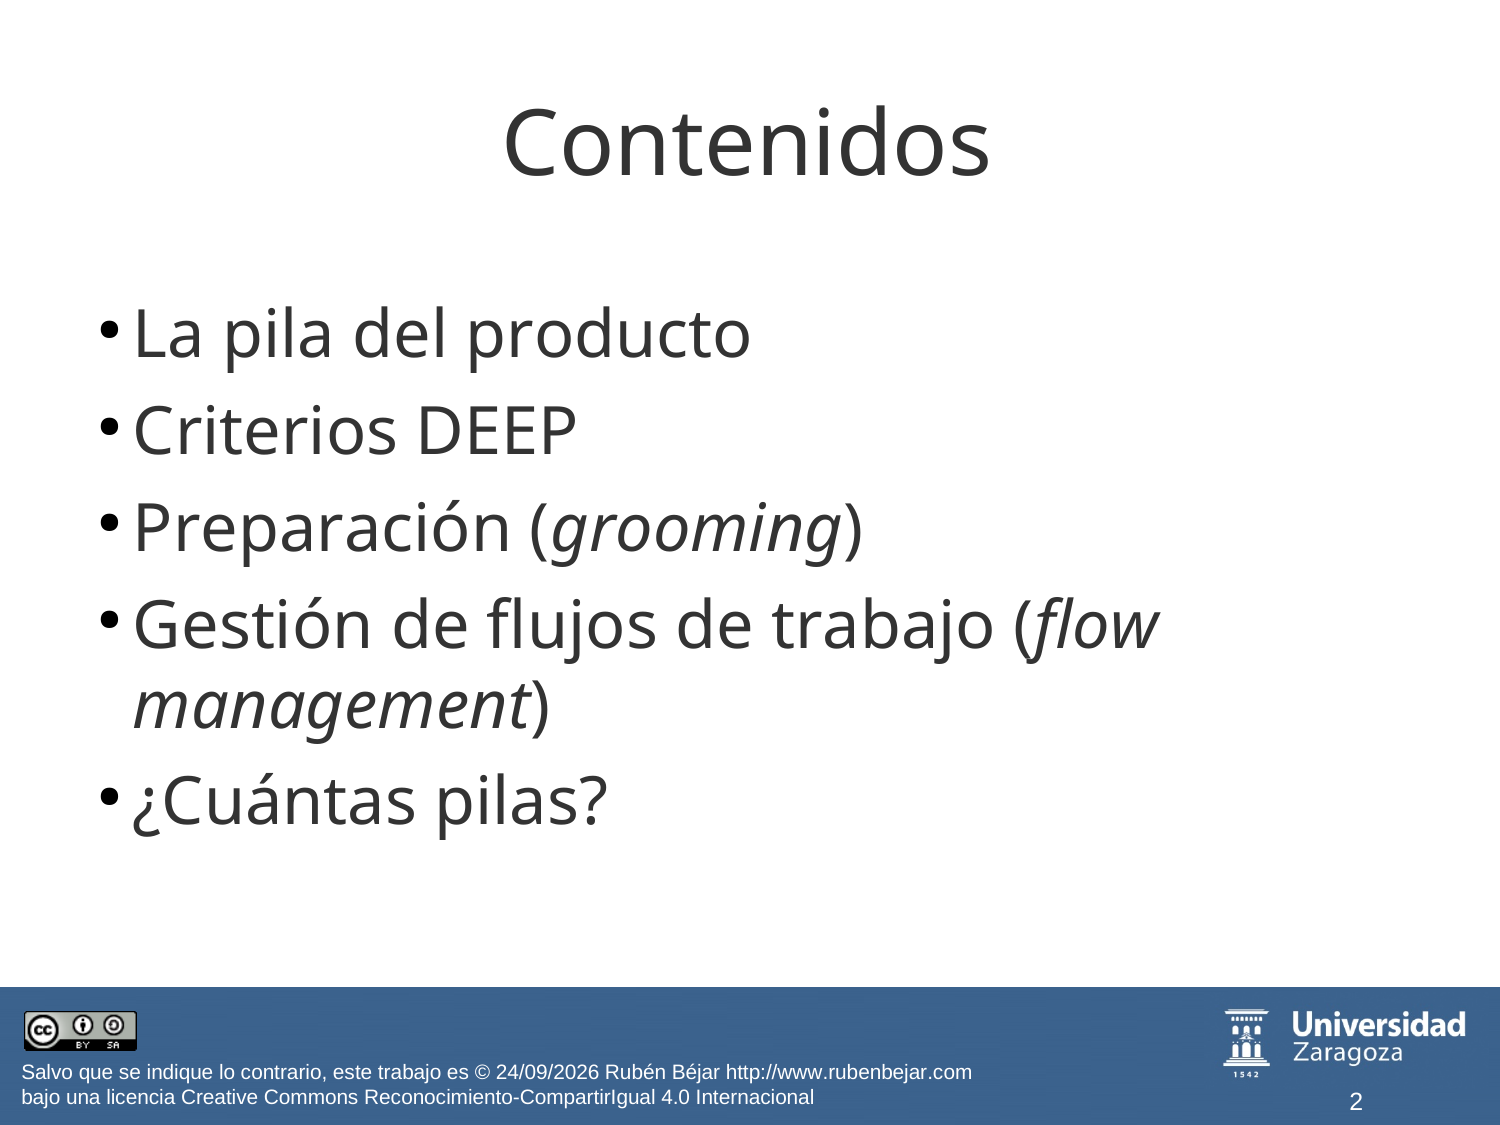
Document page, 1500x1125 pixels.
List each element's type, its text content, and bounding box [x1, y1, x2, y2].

picture [0, 987, 1500, 1125]
list La pila del producto Criterios DEEP Preparación (grooming) Gestión de flujos de trabajo (flow management) ¿Cuántas pilas? [82, 283, 1418, 957]
title Contenidos [74, 21, 1420, 257]
